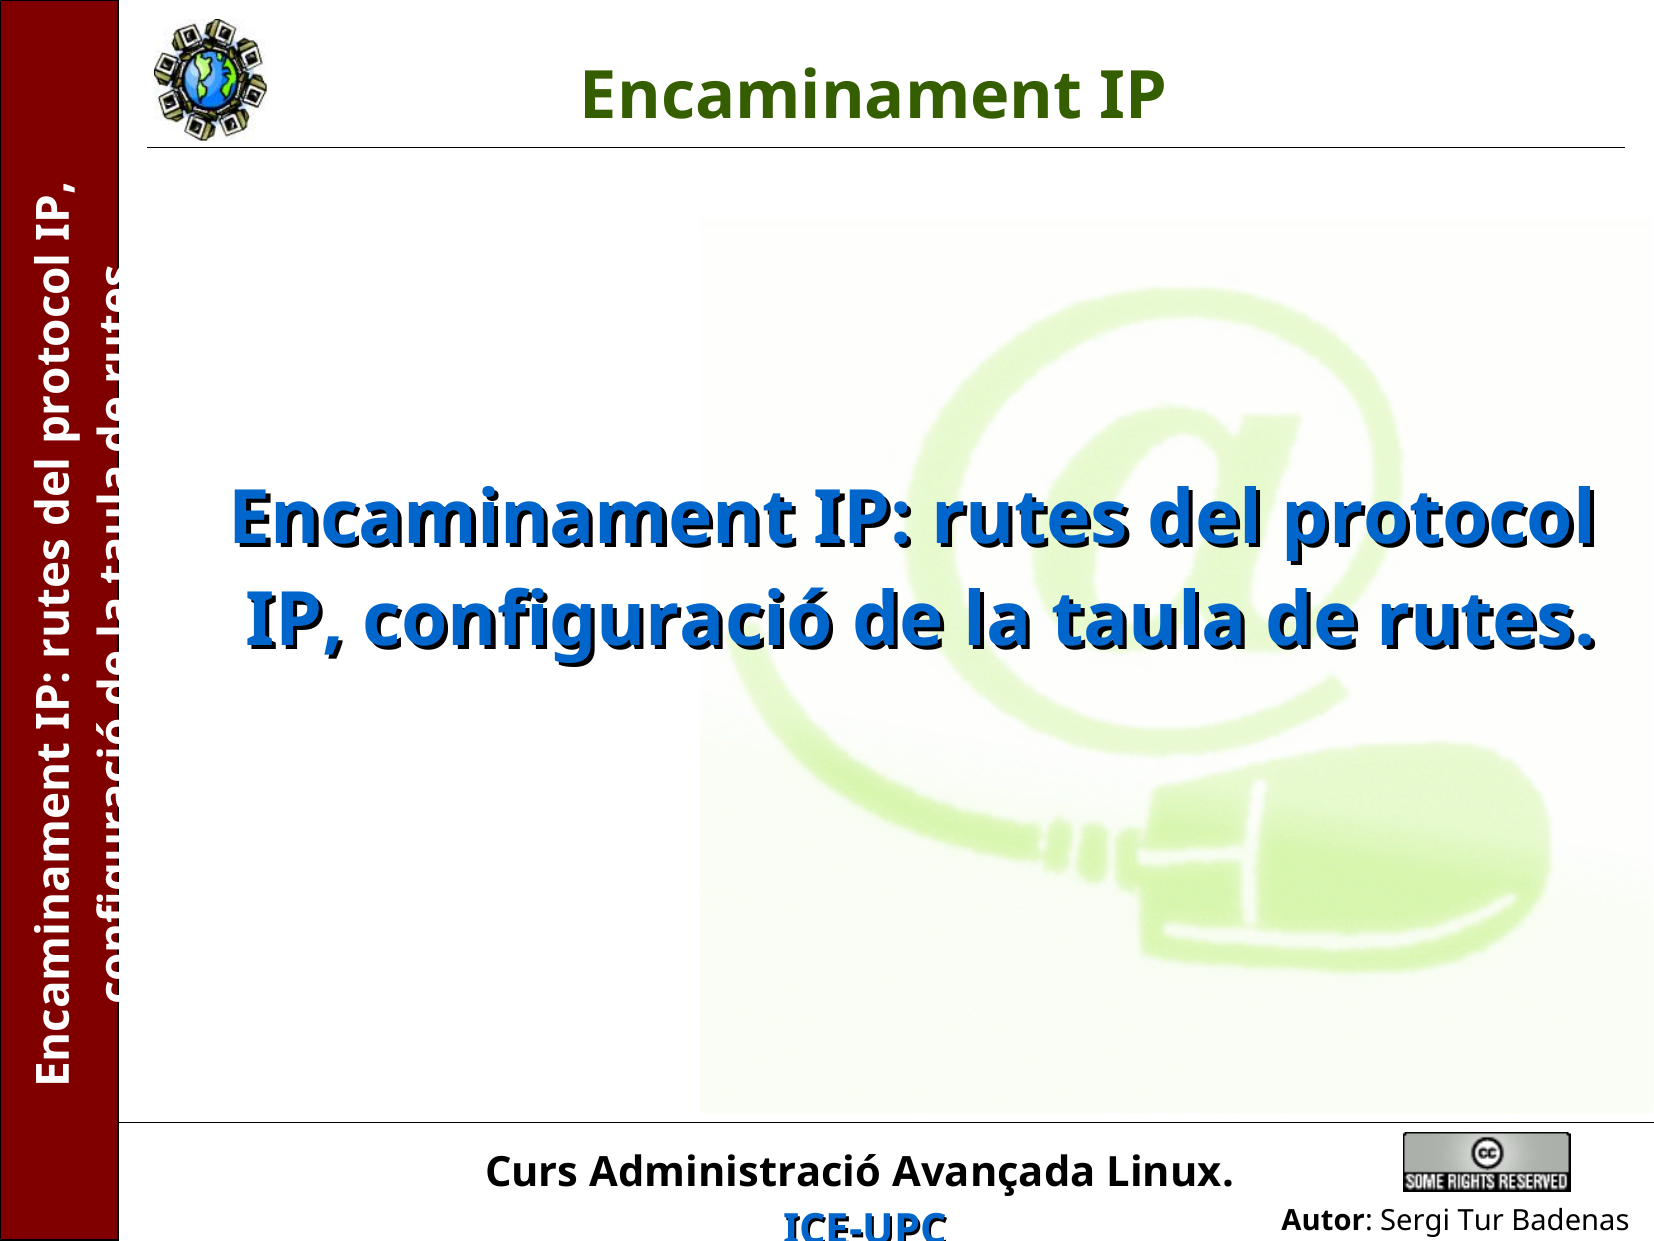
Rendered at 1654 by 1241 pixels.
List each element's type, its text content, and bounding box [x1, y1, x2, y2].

picture [1403, 1132, 1571, 1192]
picture [700, 217, 1654, 1113]
picture [154, 19, 268, 43]
subtitle Encaminament IP: rutes del protocol IP, configuració de la taula de rutes. [141, 242, 1630, 1093]
title Encaminament IP [129, 43, 1619, 142]
